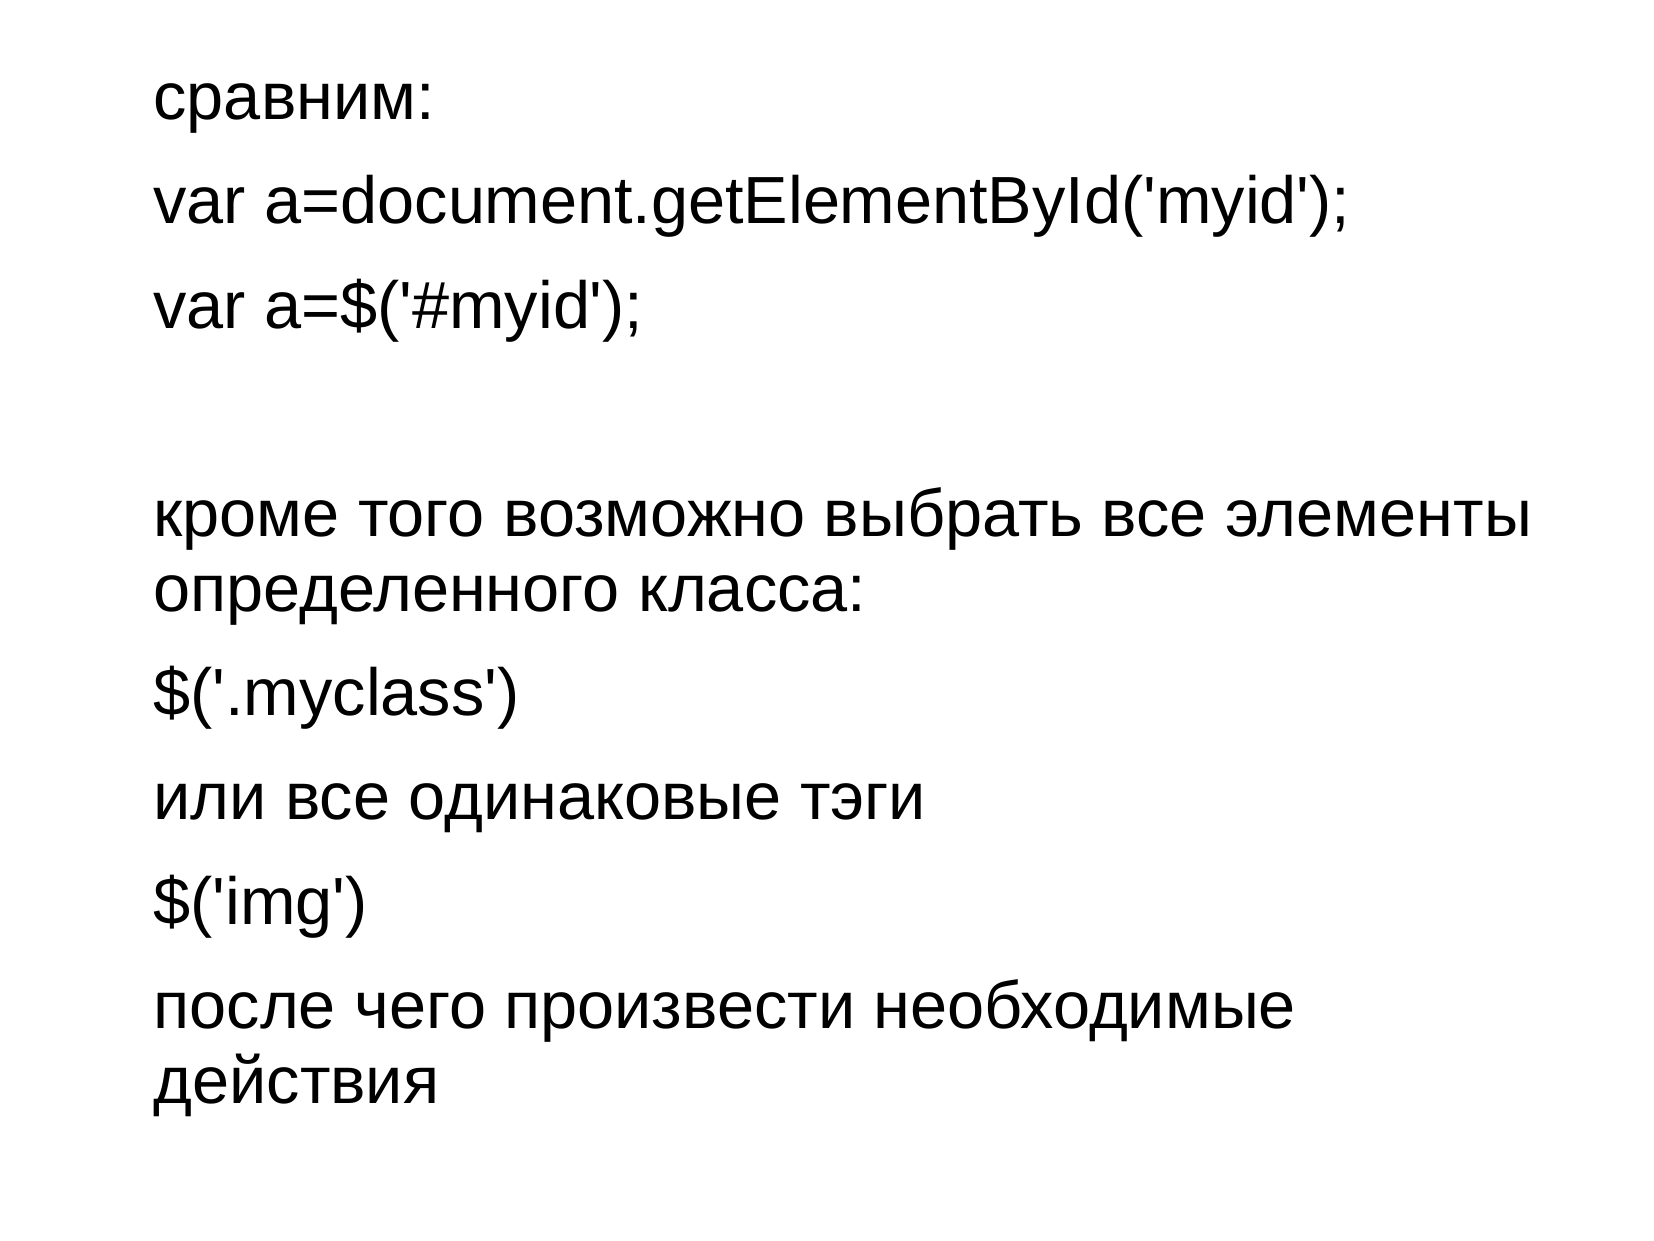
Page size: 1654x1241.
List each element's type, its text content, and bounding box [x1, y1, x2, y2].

list сравним: var a=document.getElementById('myid'); var a=$('#myid'); кроме того возможно выбрать все элементы определенного класса: $('.myclass') или все одинаковые тэги $('img') после чего произвести необходимые действия [82, 59, 1571, 1118]
